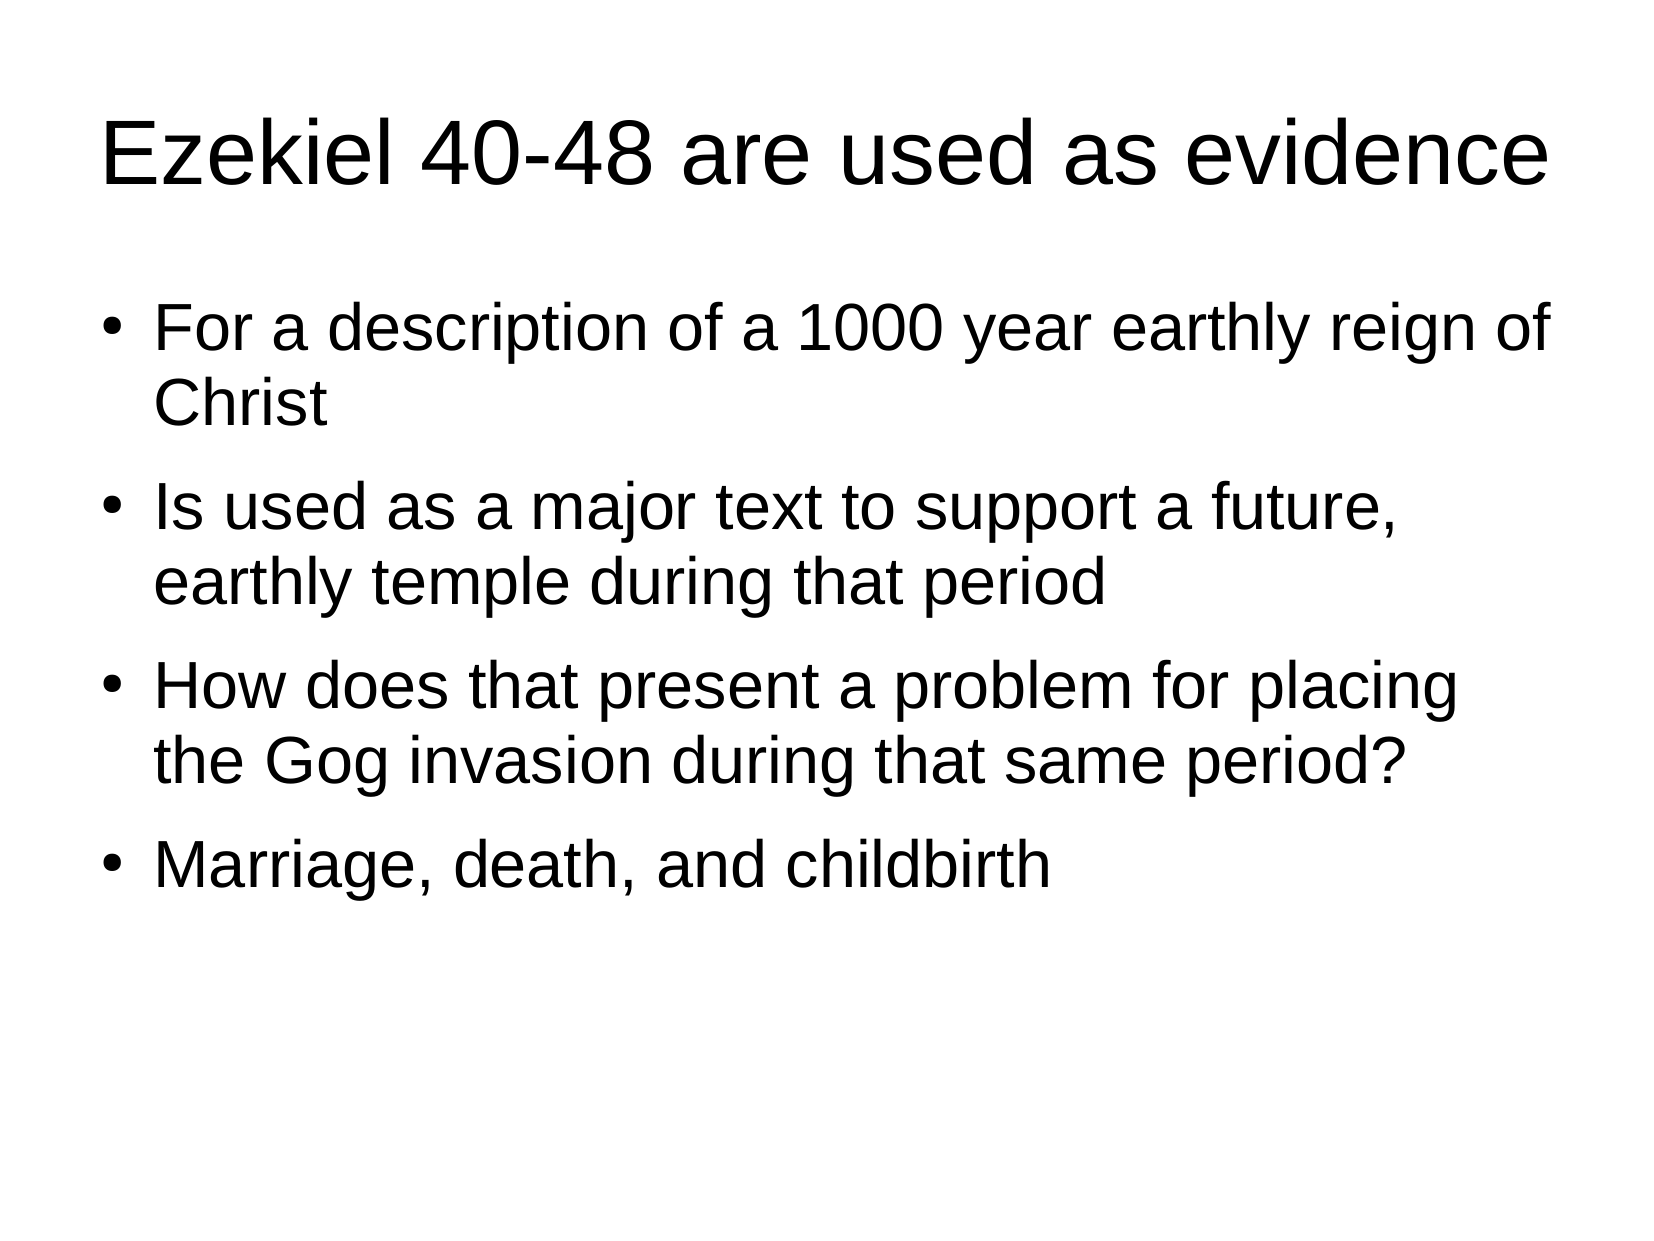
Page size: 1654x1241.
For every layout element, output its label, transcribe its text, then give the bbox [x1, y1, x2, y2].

title Ezekiel 40-48 are used as evidence [82, 49, 1571, 257]
list For a description of a 1000 year earthly reign of Christ Is used as a major text to support a future, earthly temple during that period How does that present a problem for placing the Gog invasion during that same period? Marriage, death, and childbirth [82, 290, 1571, 1109]
